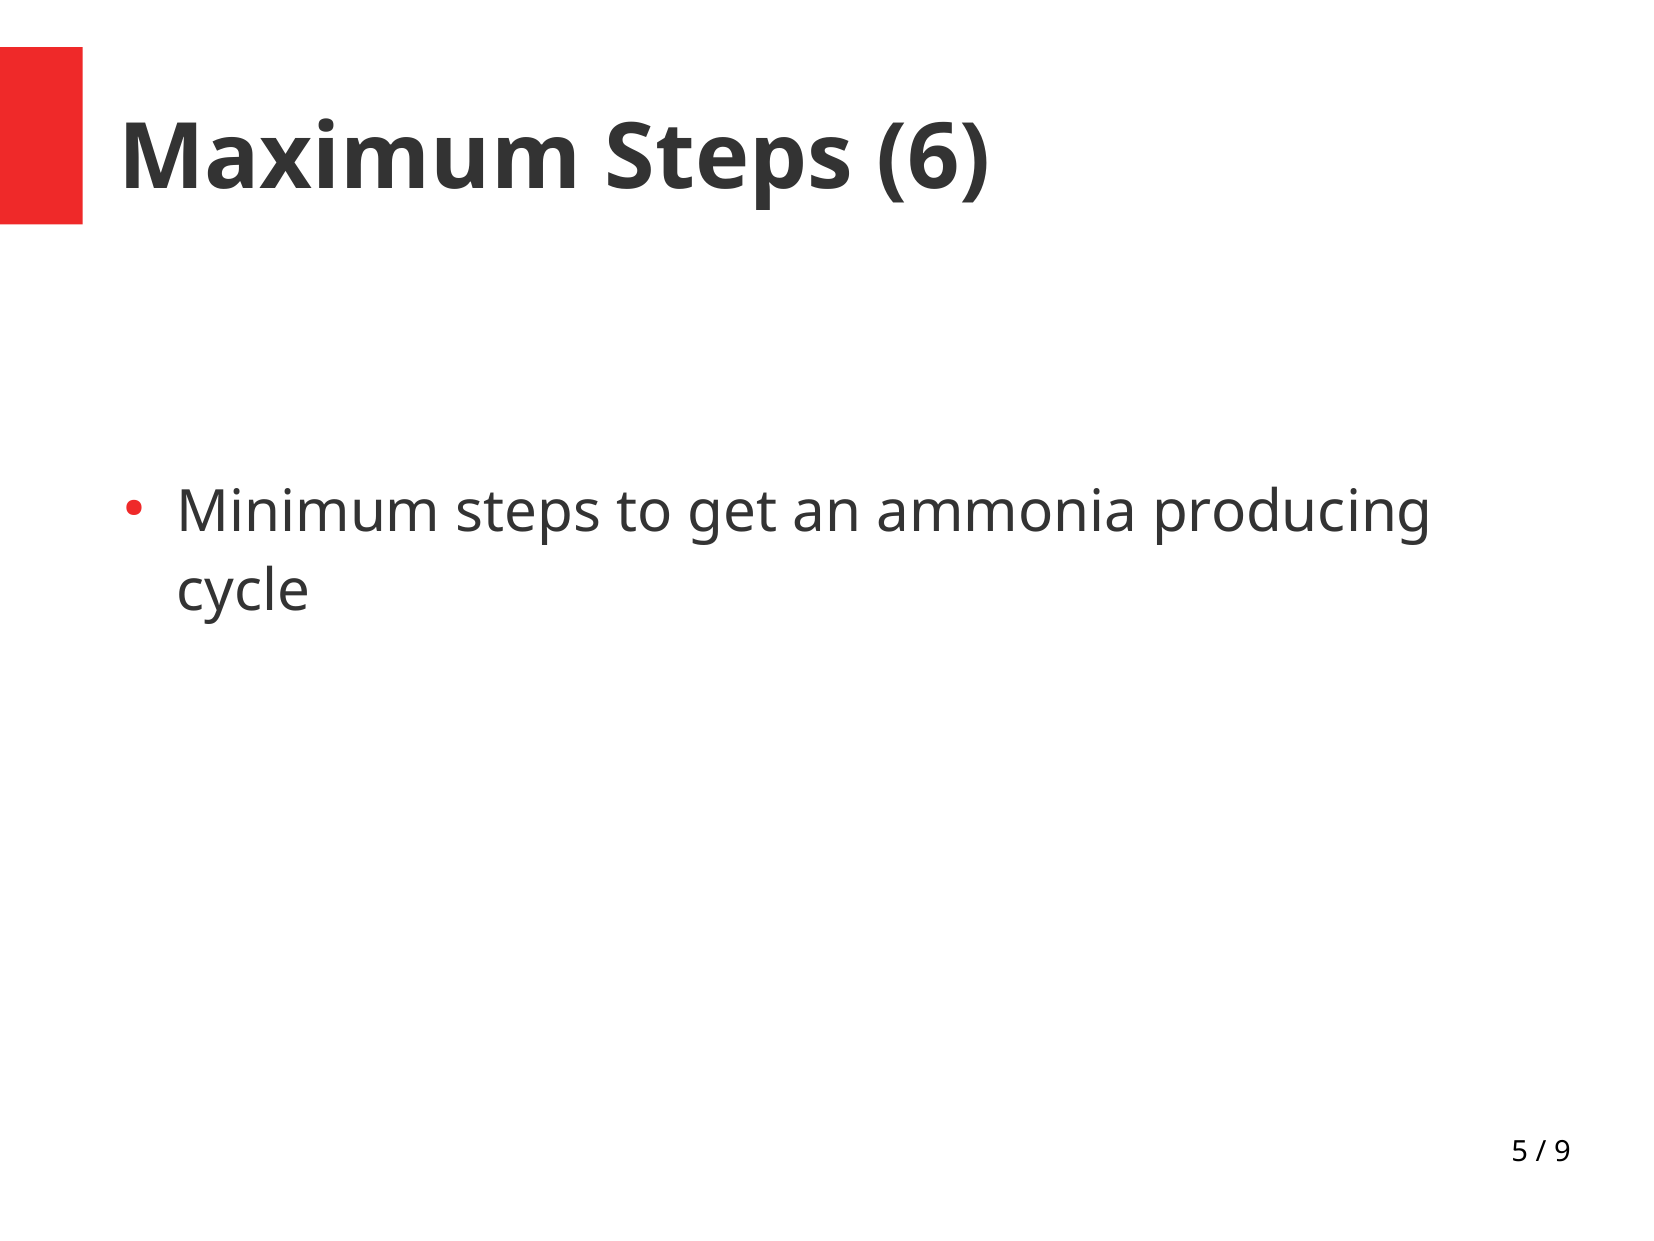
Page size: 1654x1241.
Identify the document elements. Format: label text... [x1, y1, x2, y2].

title Maximum Steps (6) [118, 49, 1571, 257]
list Minimum steps to get an ammonia producing cycle [105, 467, 1524, 694]
